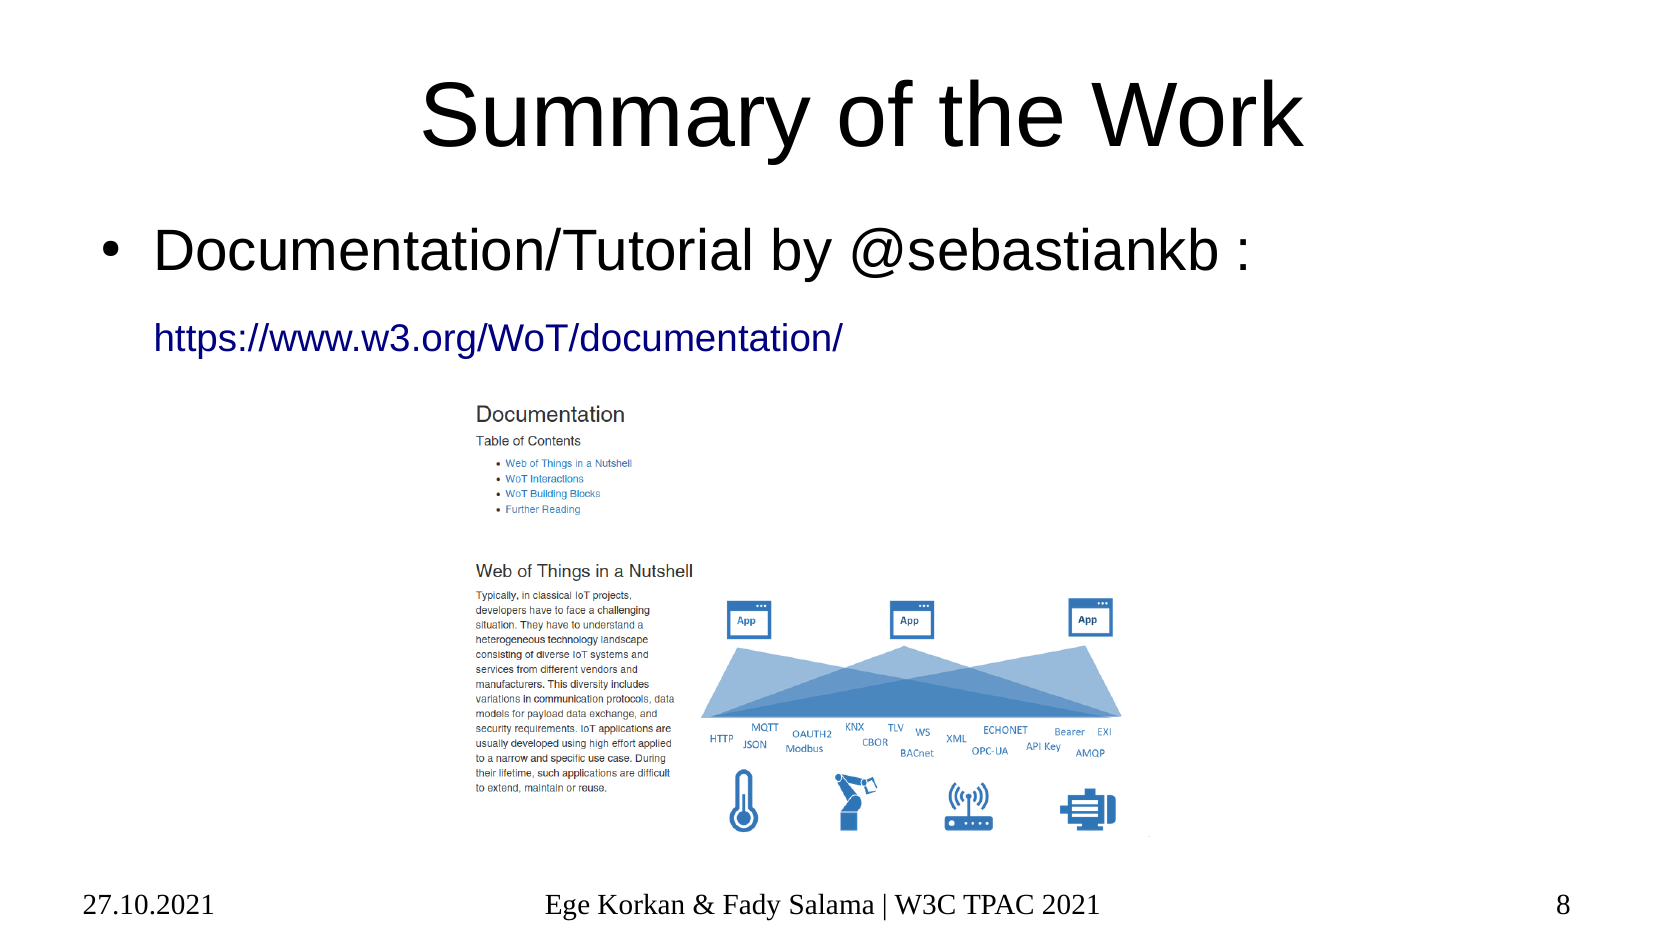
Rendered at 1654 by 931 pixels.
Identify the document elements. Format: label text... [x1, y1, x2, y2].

list Documentation/Tutorial by @sebastiankb : https://www.w3.org/WoT/documentation/ [82, 217, 1571, 758]
title Summary of the Work [82, 37, 1571, 193]
picture [457, 397, 1150, 837]
